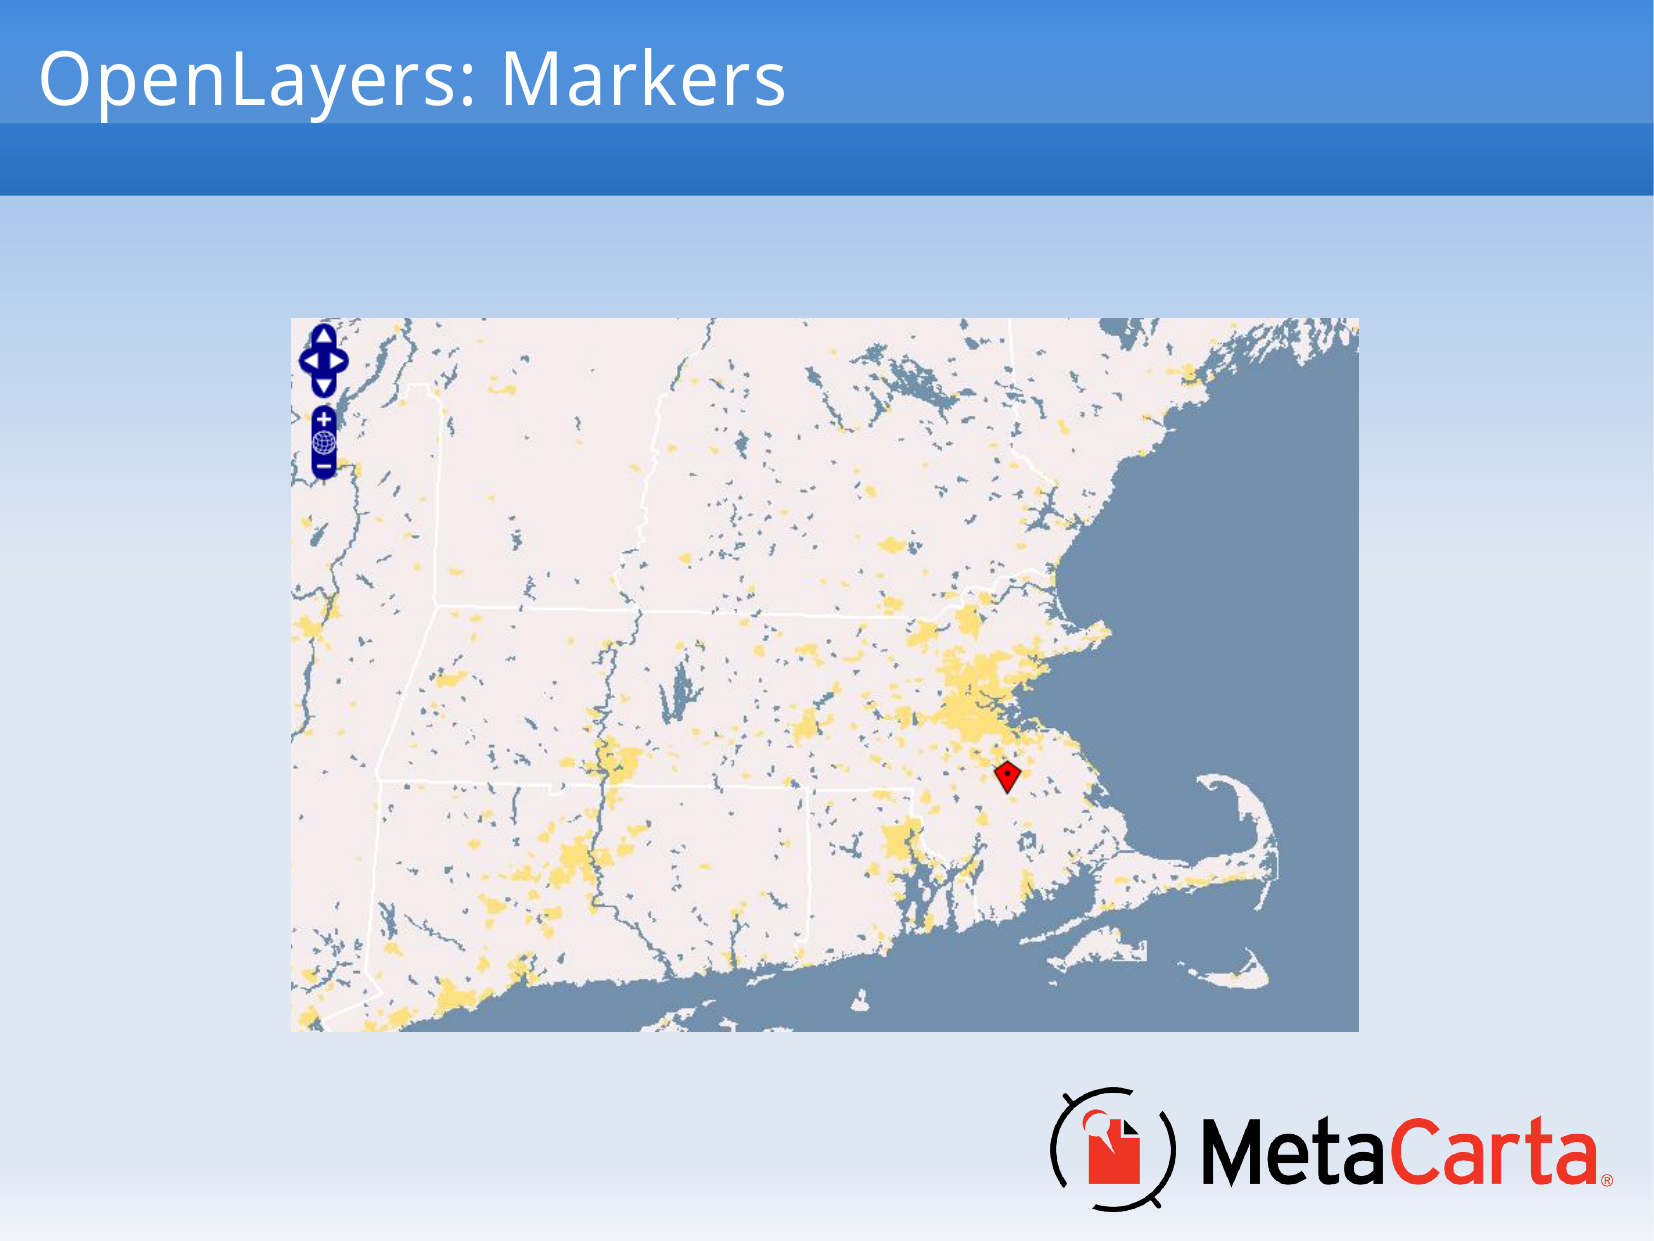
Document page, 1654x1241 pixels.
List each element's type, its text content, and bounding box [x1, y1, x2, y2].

title OpenLayers: Markers [37, 2, 1463, 151]
picture [0, 0, 1654, 1241]
